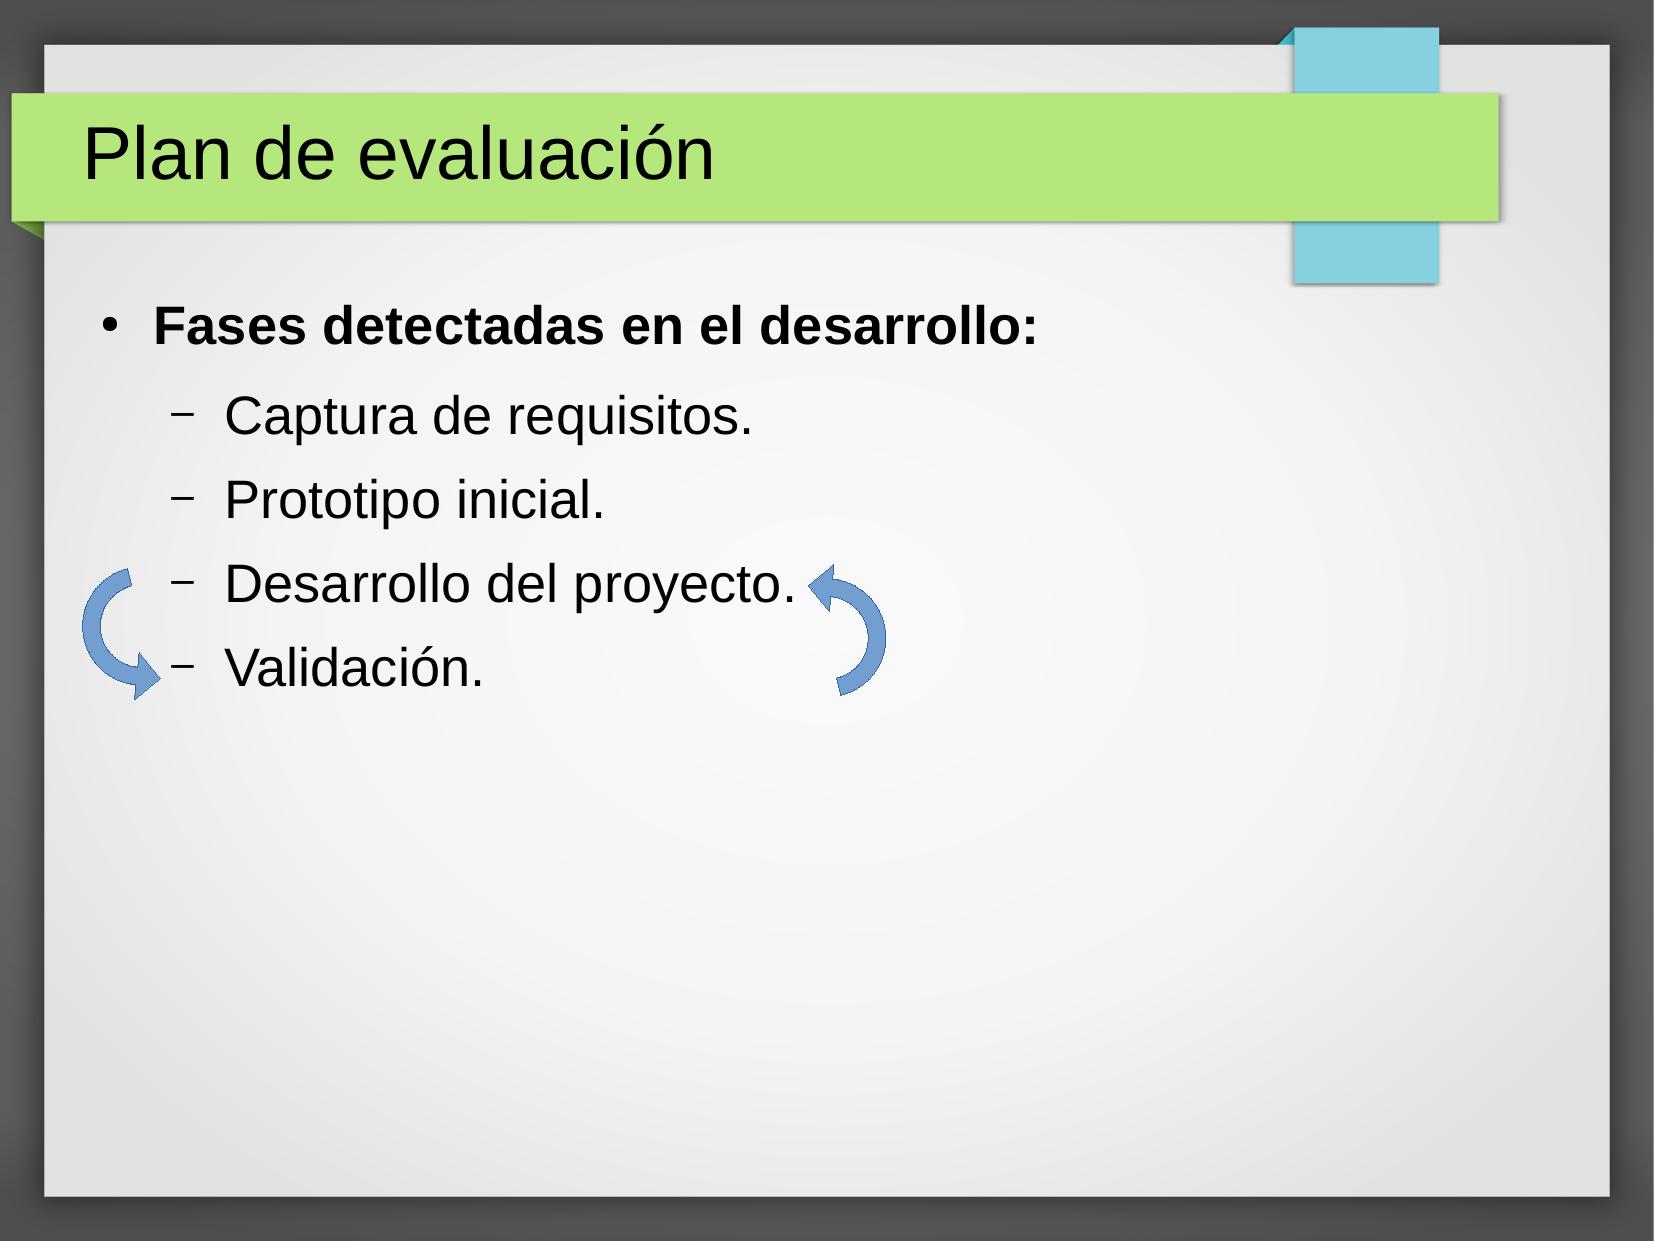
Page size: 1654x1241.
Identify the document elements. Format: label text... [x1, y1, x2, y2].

list Fases detectadas en el desarrollo: Captura de requisitos. Prototipo inicial. Desarrollo del proyecto. Validación. [82, 295, 1571, 1015]
picture [0, 0, 1654, 1241]
title Plan de evaluación [82, 94, 1264, 213]
text_box [82, 568, 161, 700]
text_box [808, 564, 886, 696]
